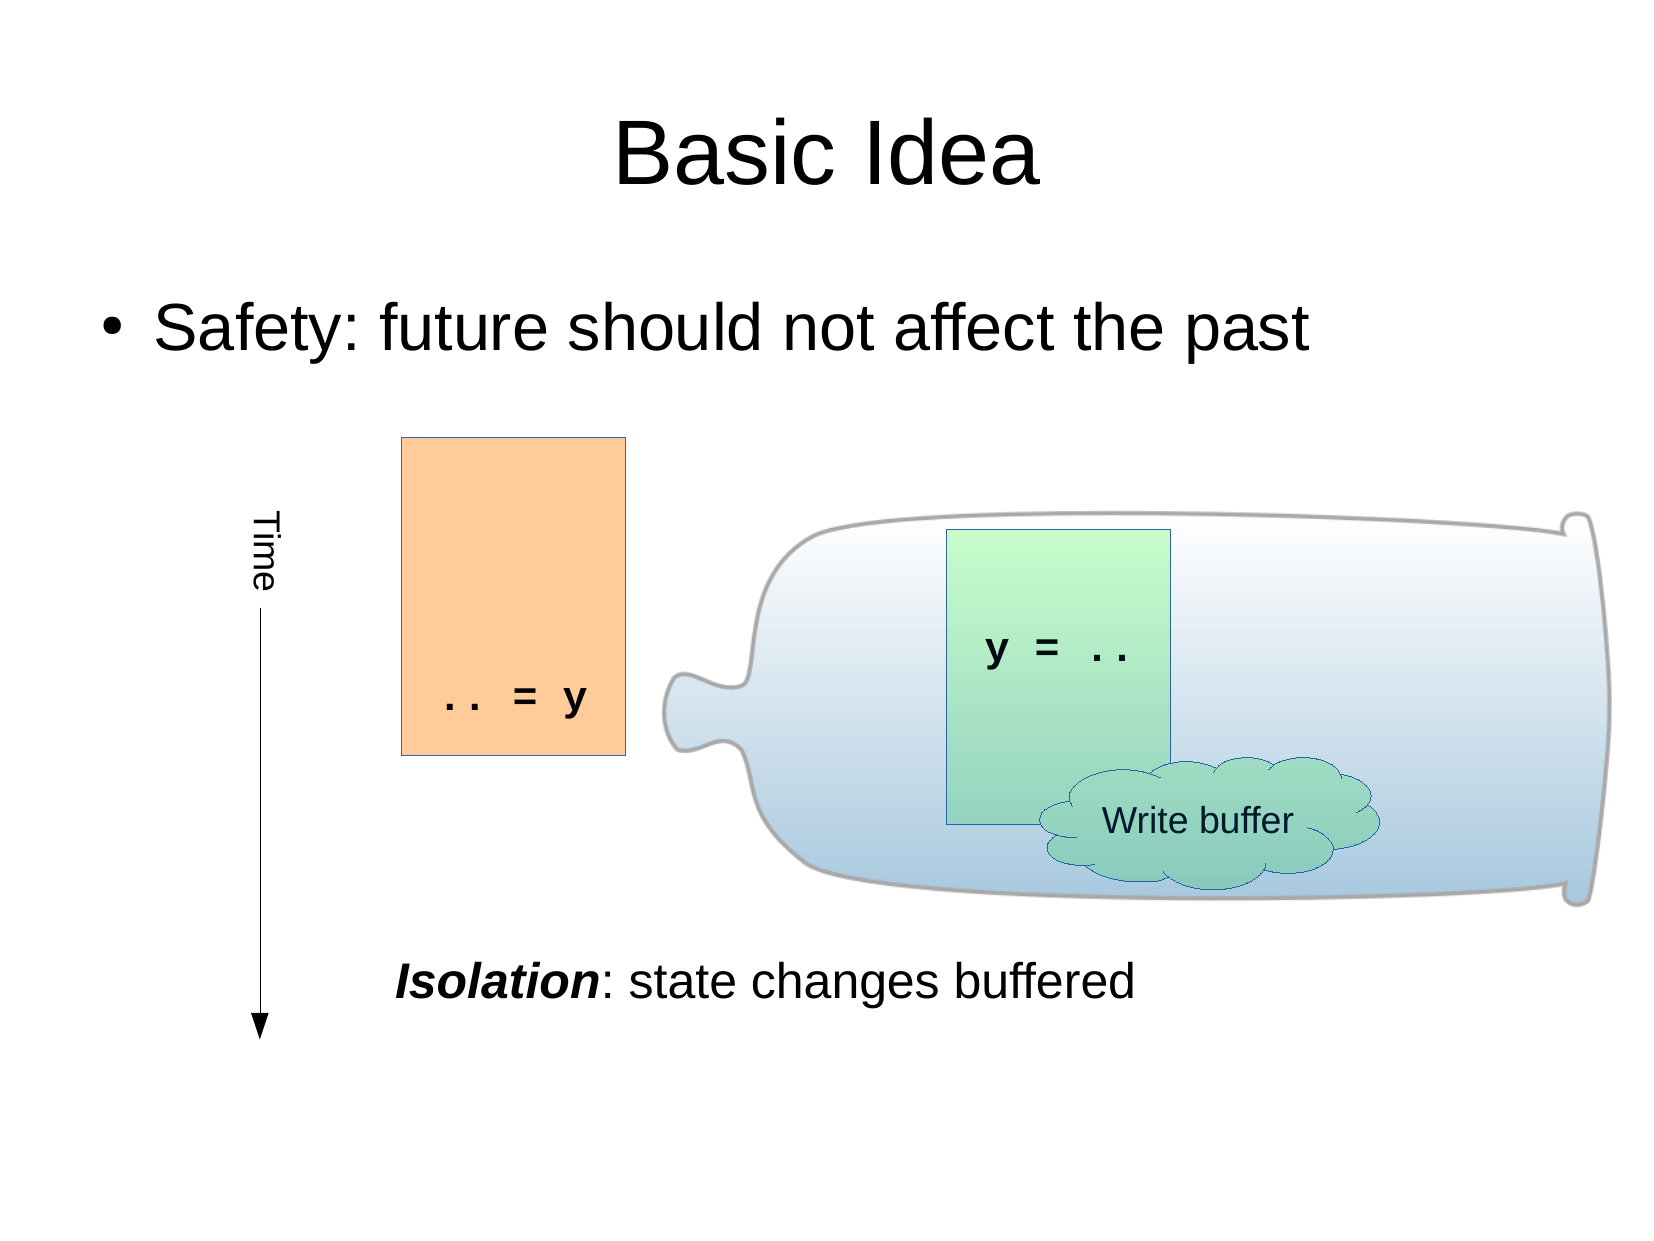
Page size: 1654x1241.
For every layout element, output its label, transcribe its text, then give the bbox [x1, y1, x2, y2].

title Basic Idea [82, 49, 1571, 257]
text_box .. = y [422, 479, 603, 733]
list Safety: future should not affect the past [82, 290, 1571, 1010]
text_box Isolation: state changes buffered [380, 945, 1493, 1072]
picture [647, 496, 1627, 922]
text_box Time [238, 496, 296, 608]
text_box [401, 437, 626, 756]
